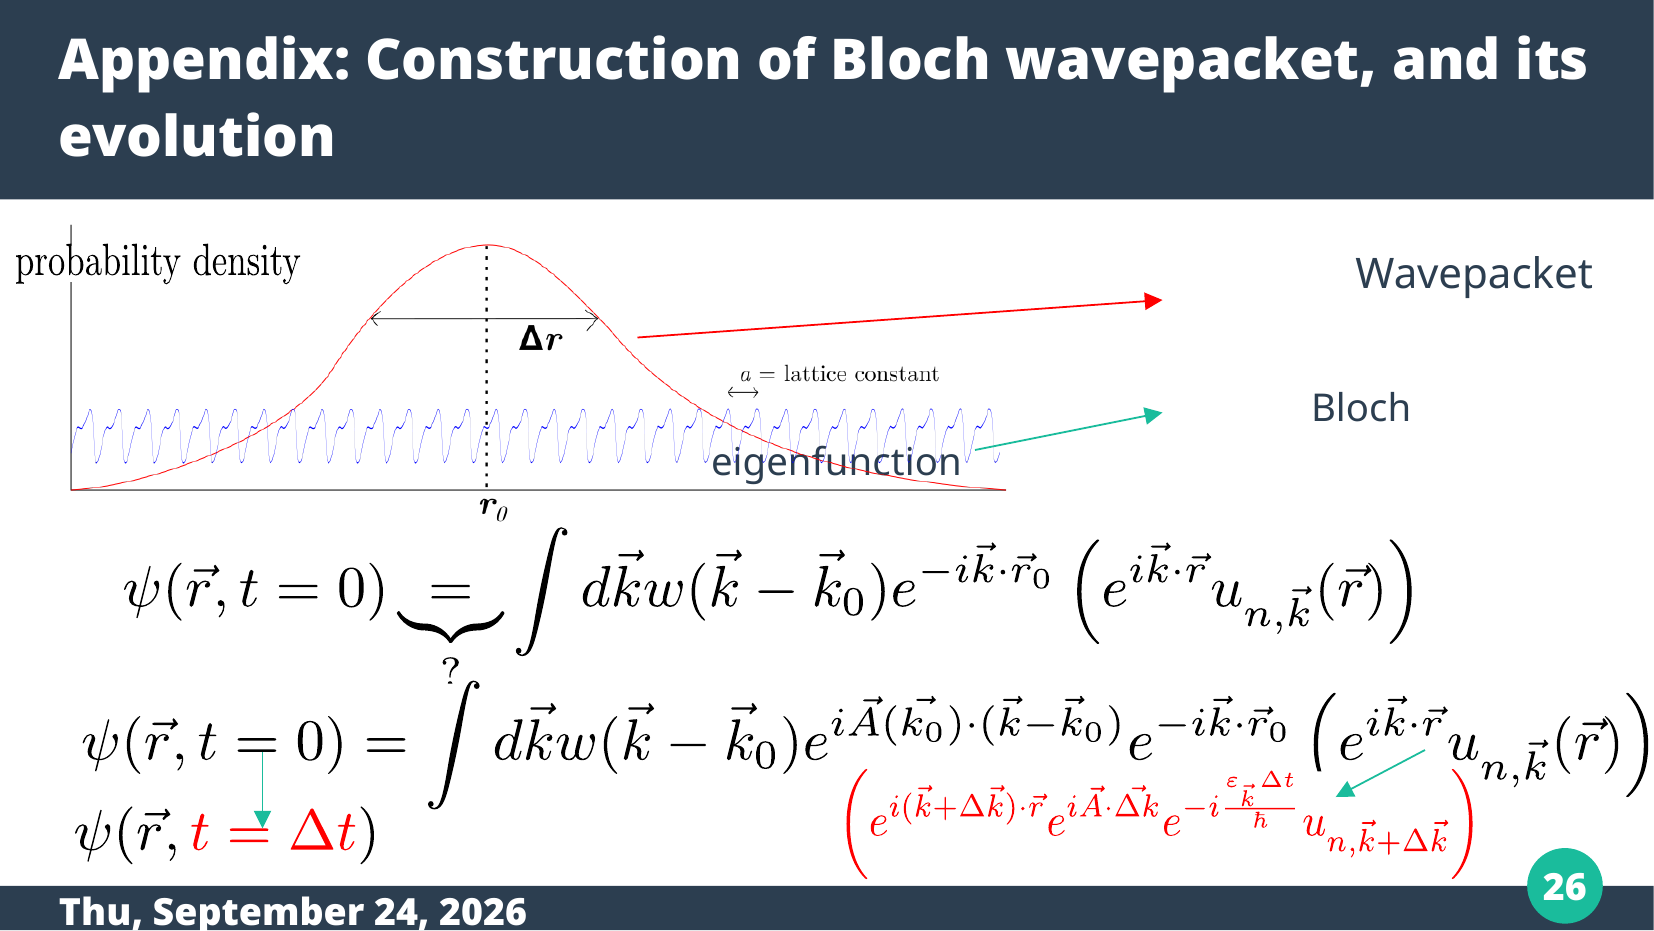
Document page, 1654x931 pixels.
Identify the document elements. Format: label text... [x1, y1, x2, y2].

list Wavepacket Bloch eigenfunction [1013, 243, 1595, 540]
text_box [16, 243, 301, 285]
picture [31, 222, 1013, 533]
text_box [75, 527, 1649, 880]
title Appendix: Construction of Bloch wavepacket, and its evolution [59, 37, 1595, 155]
